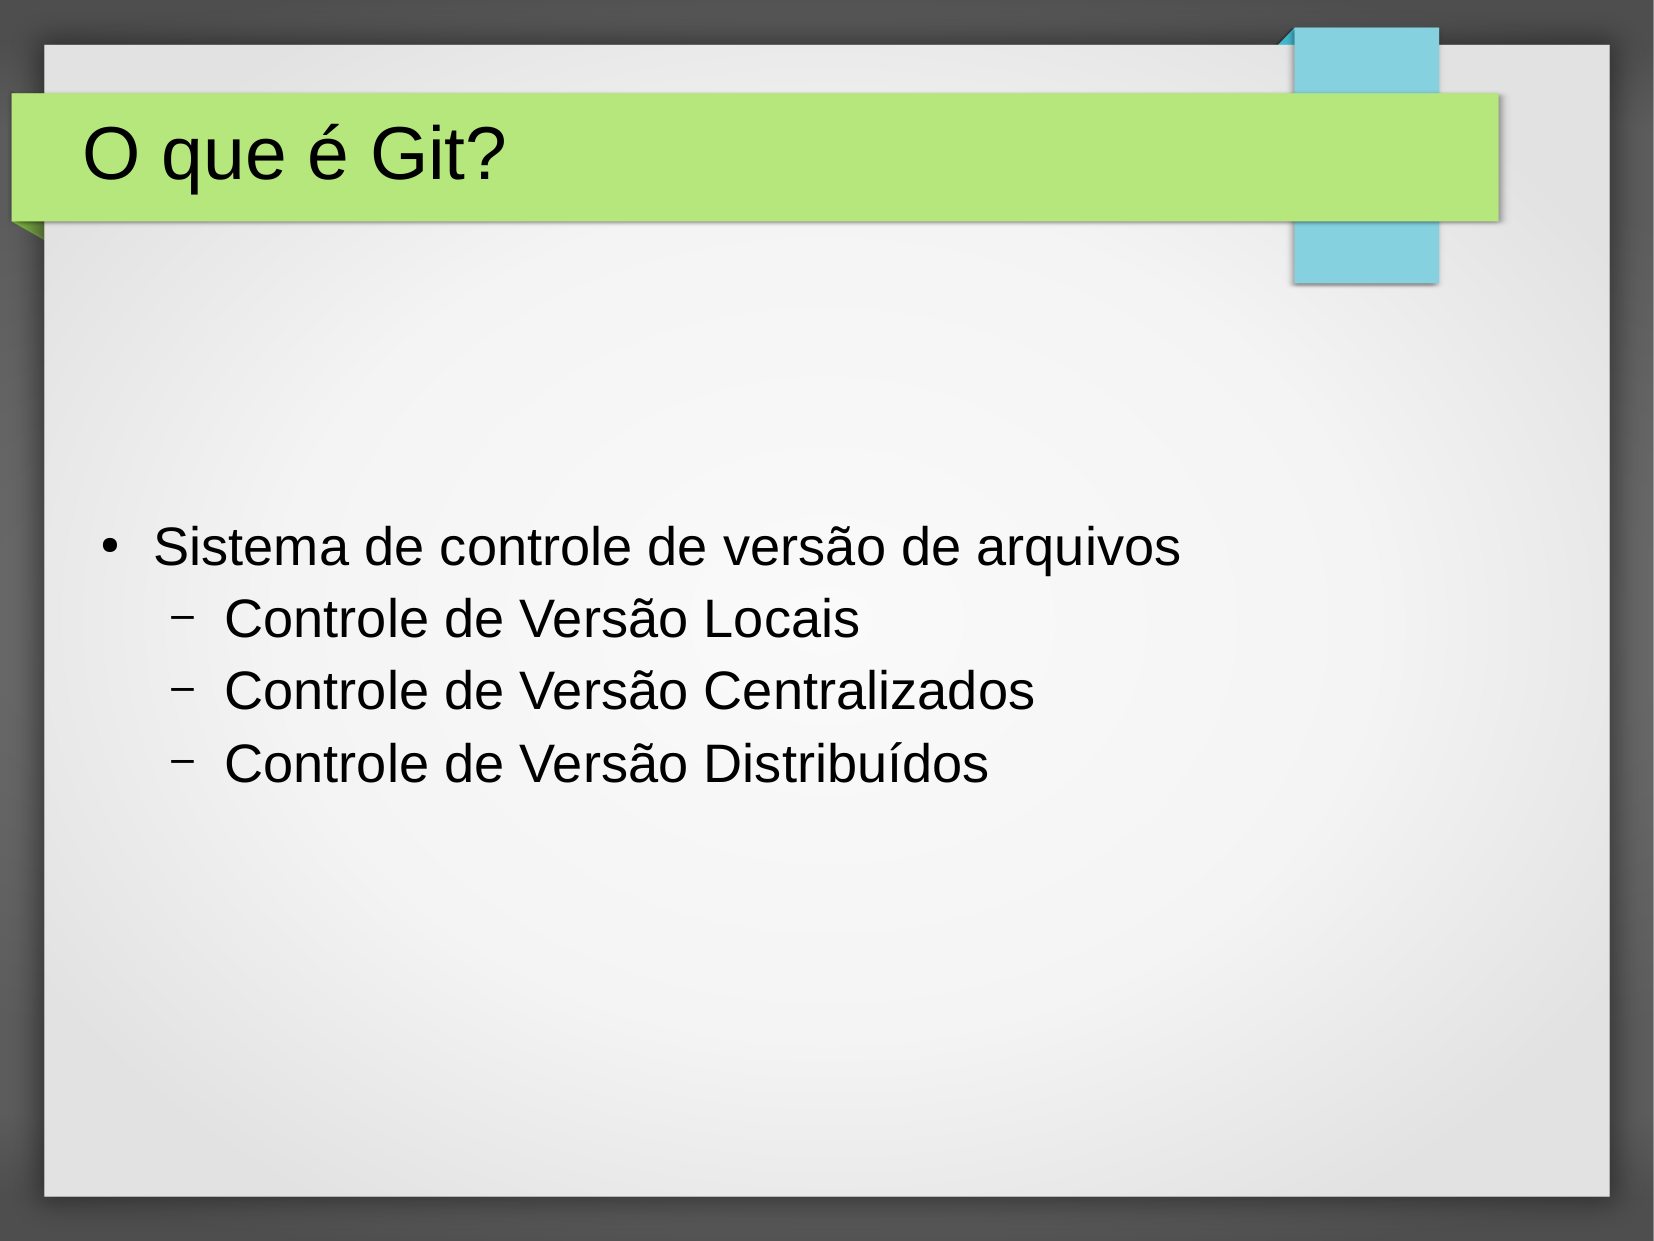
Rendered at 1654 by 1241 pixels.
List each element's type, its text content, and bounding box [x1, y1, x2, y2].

title O que é Git? [82, 94, 1264, 213]
picture [0, 0, 1654, 1241]
list Sistema de controle de versão de arquivos Controle de Versão Locais Controle de Versão Centralizados Controle de Versão Distribuídos [82, 295, 1571, 1015]
